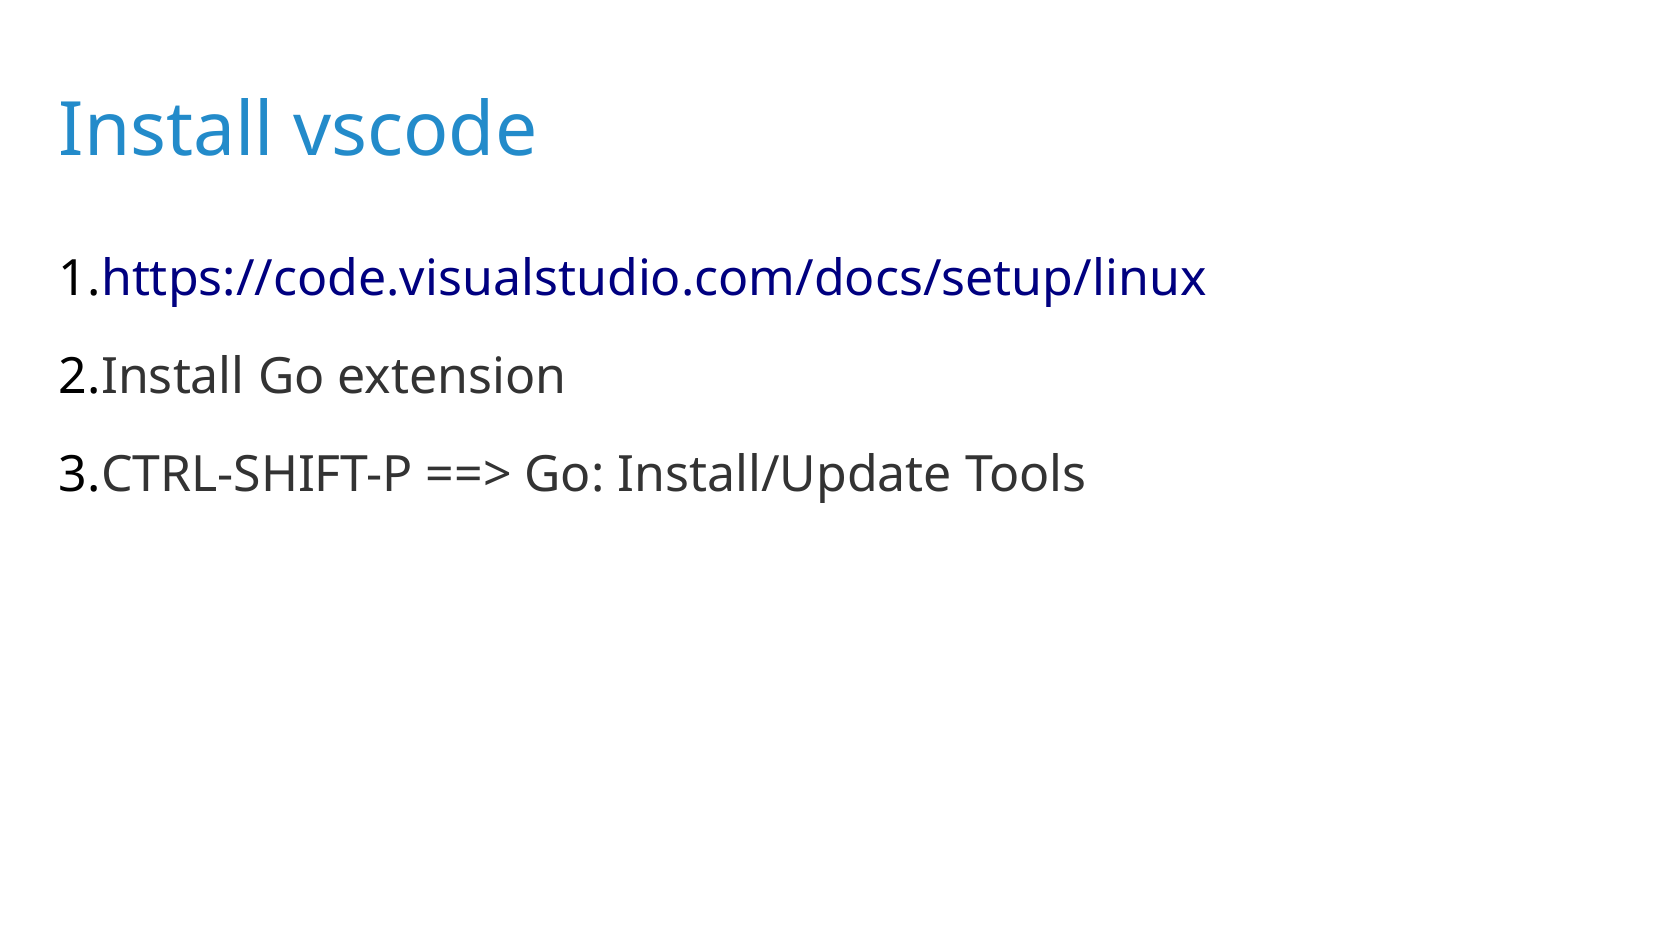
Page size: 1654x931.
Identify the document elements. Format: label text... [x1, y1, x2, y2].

list https://code.visualstudio.com/docs/setup/linux Install Go extension CTRL-SHIFT-P ==> Go: Install/Update Tools [59, 242, 1595, 774]
title Install vscode [59, 59, 1595, 178]
